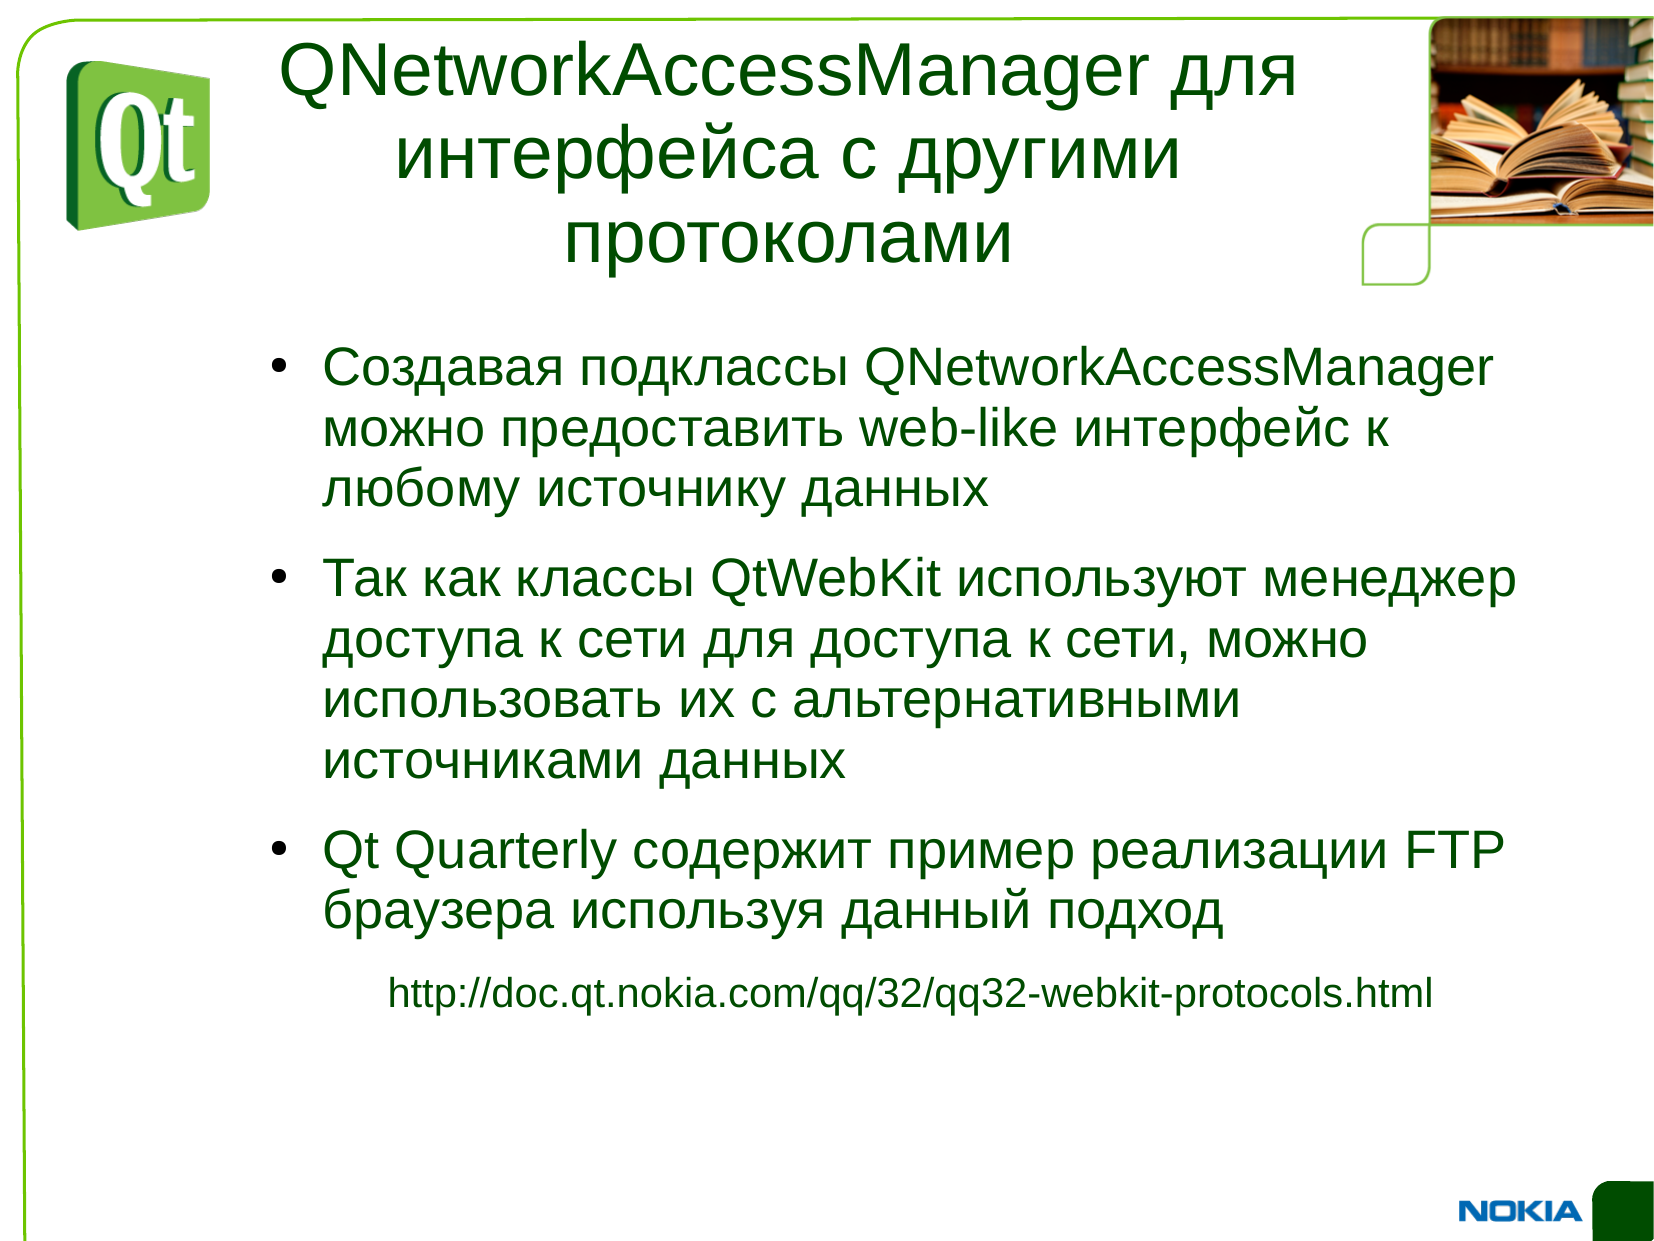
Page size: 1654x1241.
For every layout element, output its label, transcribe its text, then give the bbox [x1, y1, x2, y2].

list Создавая подклассы QNetworkAccessManager можно предоставить web-like интерфейс к любому источнику данных Так как классы QtWebKit используют менеджер доступа к сети для доступа к сети, можно использовать их с альтернативными источниками данных Qt Quarterly содержит пример реализации FTP браузера используя данный подход http://doc.qt.nokia.com/qq/32/qq32-webkit-protocols.html [251, 336, 1571, 1141]
title QNetworkAccessManager для интерфейса с другими протоколами [251, 26, 1327, 279]
picture [1459, 1200, 1583, 1222]
picture [1338, 5, 1654, 306]
picture [66, 61, 210, 231]
